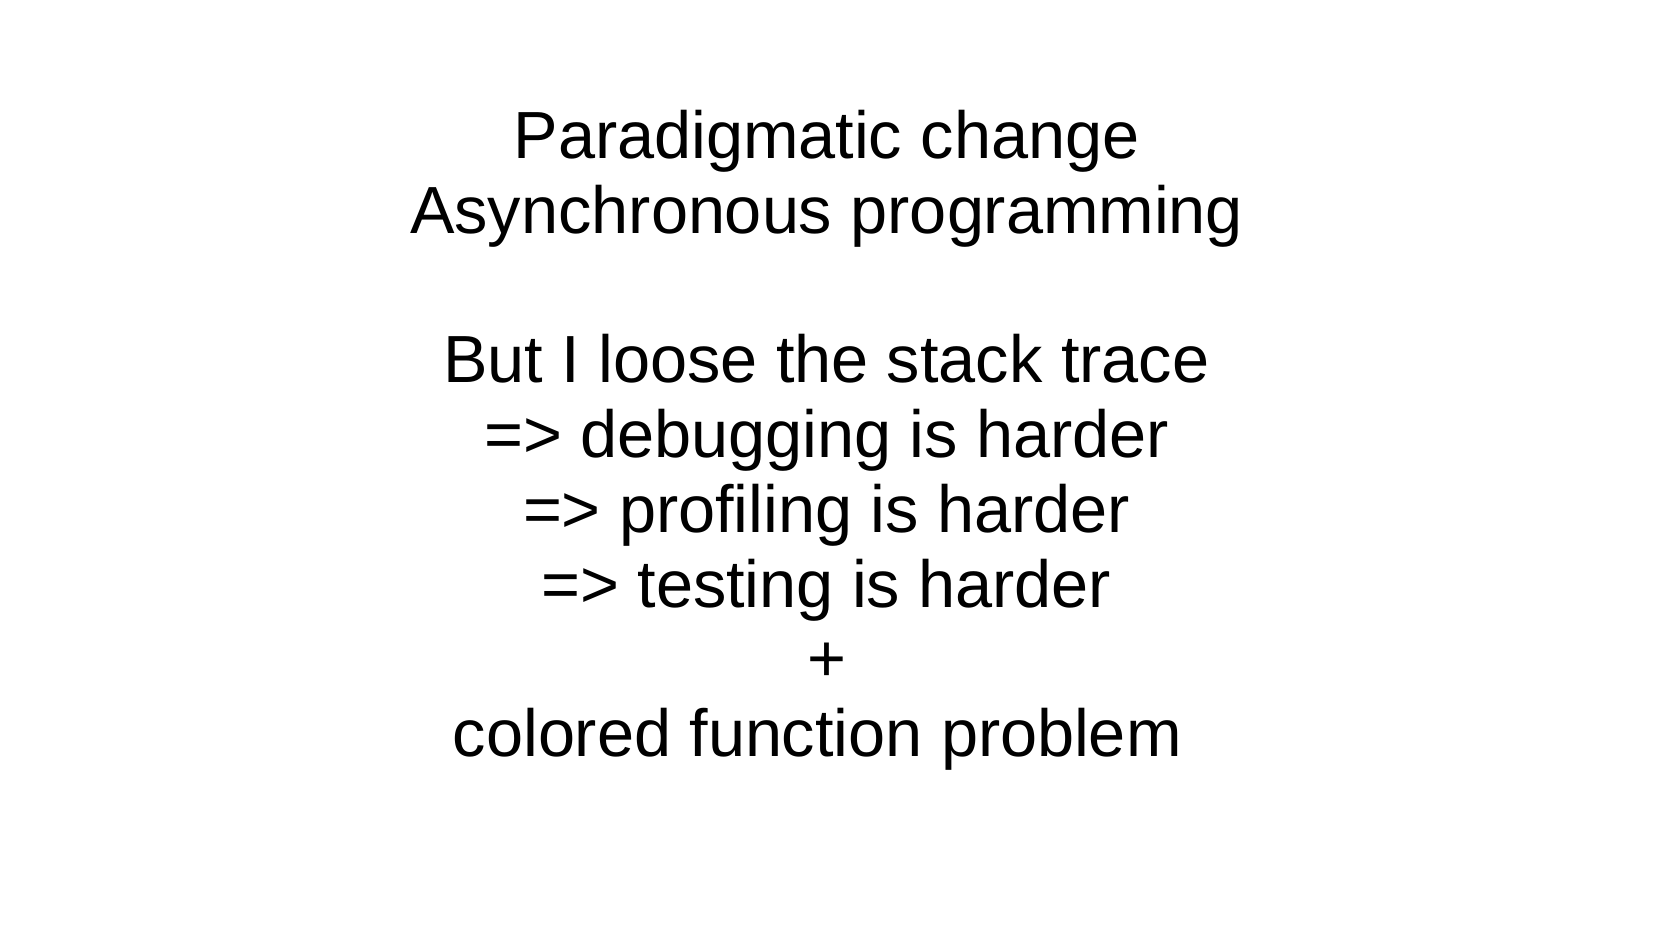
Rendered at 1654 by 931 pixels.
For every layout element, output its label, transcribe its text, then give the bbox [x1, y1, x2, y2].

subtitle Paradigmatic change Asynchronous programming But I loose the stack trace => debugging is harder => profiling is harder => testing is harder + colored function problem [82, 23, 1571, 771]
